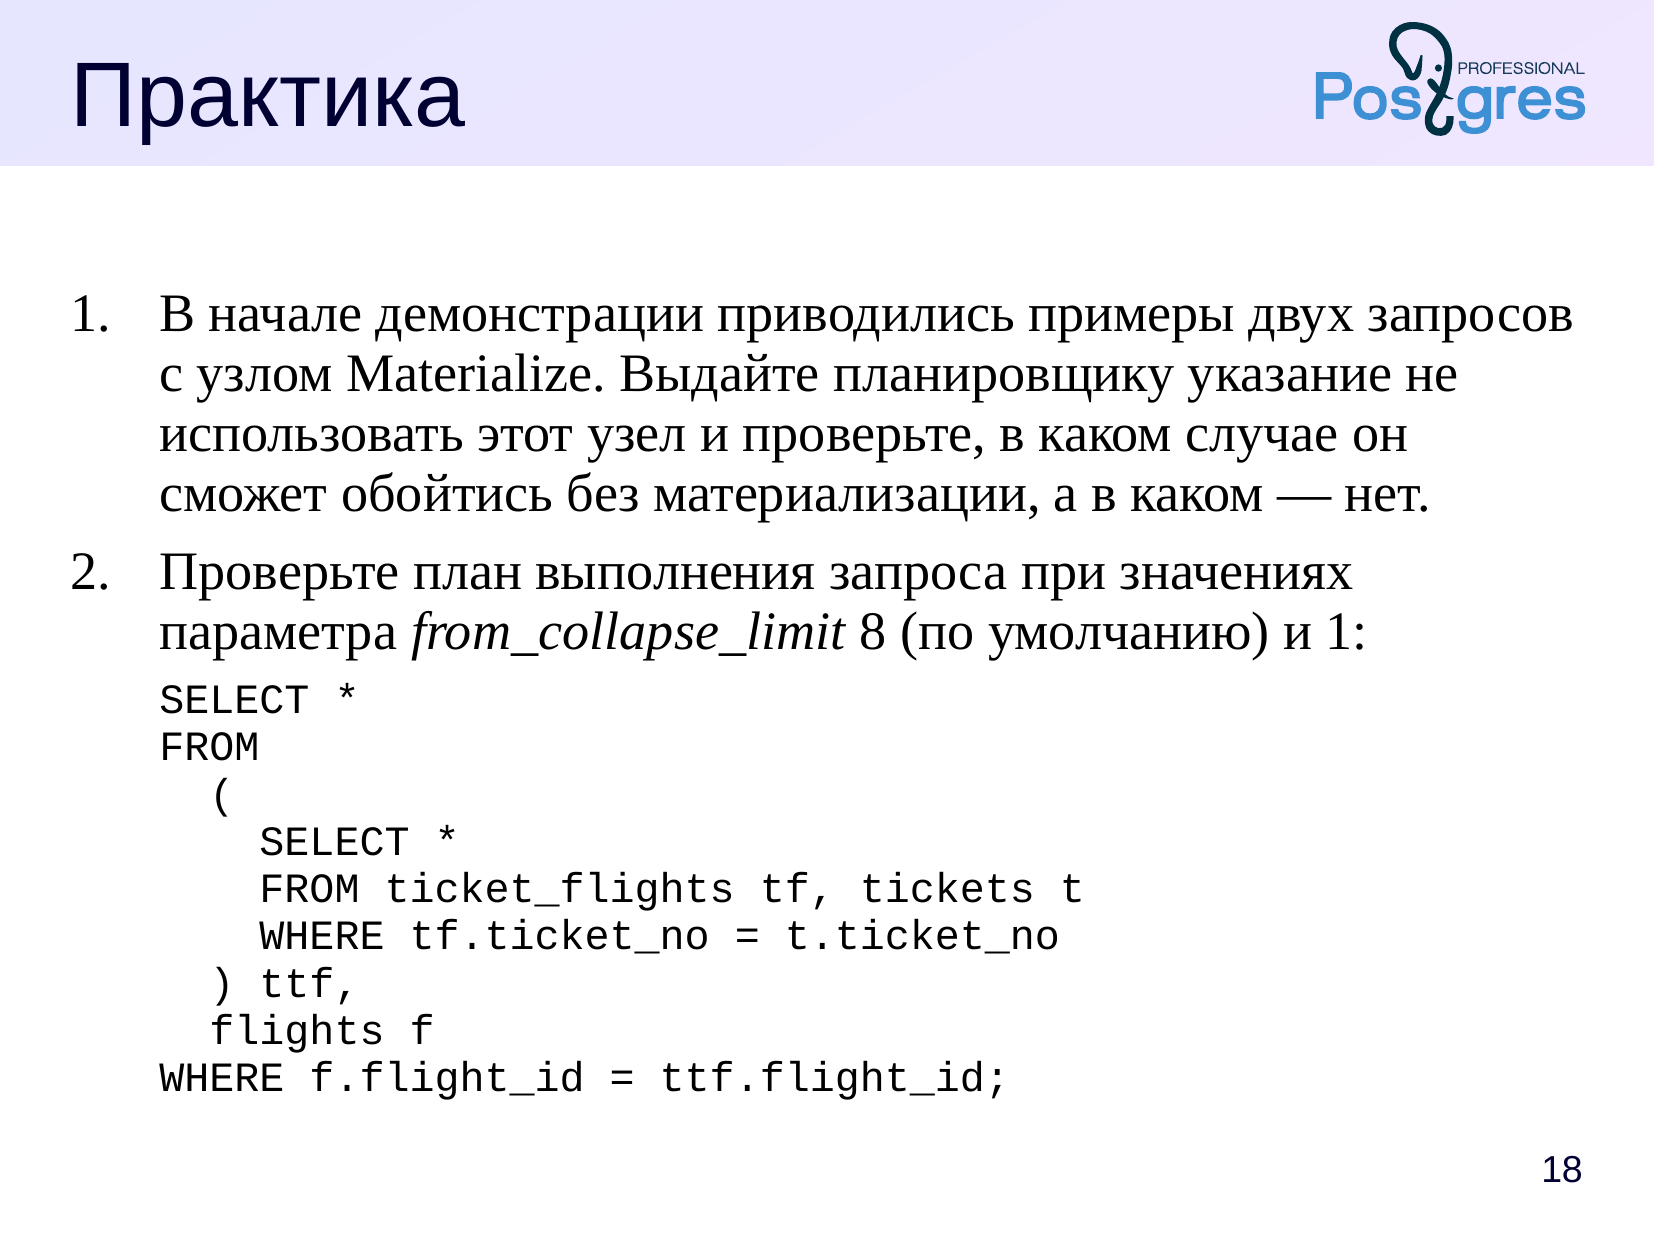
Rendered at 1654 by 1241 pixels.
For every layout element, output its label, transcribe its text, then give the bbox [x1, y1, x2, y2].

title Практика [70, 43, 1241, 147]
list В начале демонстрации приводились примеры двух запросов с узлом Materialize. Выдайте планировщику указание не использовать этот узел и проверьте, в каком случае он сможет обойтись без материализации, а в каком — нет. Проверьте план выполнения запроса при значениях параметра from_collapse_limit 8 (по умолчанию) и 1: SELECT * FROM ( SELECT * FROM ticket_flights tf, tickets t WHERE tf.ticket_no = t.ticket_no ) ttf, flights f WHERE f.flight_id = ttf.flight_id; [70, 283, 1583, 1216]
